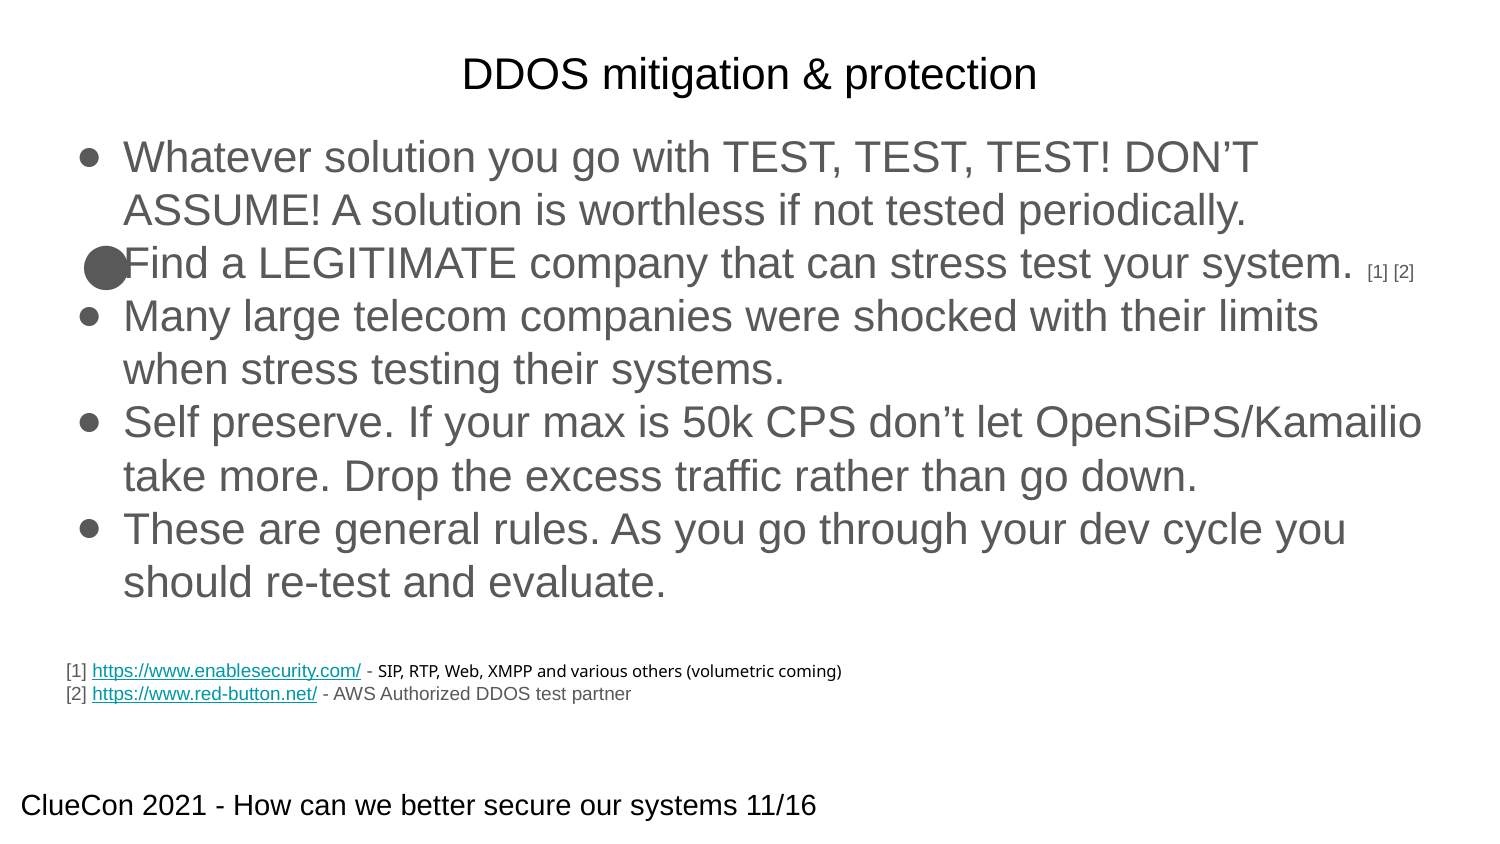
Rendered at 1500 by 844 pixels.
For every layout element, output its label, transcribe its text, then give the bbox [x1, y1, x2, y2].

subtitle Whatever solution you go with TEST, TEST, TEST! DON’T ASSUME! A solution is worthless if not tested periodically. Find a LEGITIMATE company that can stress test your system. [1] [2] Many large telecom companies were shocked with their limits when stress testing their systems. Self preserve. If your max is 50k CPS don’t let OpenSiPS/Kamailio take more. Drop the excess traffic rather than go down. These are general rules. As you go through your dev cycle you should re-test and evaluate. [1] https://www.enablesecurity.com/ - SIP, RTP, Web, XMPP and various others (volumetric coming) [2] https://www.red-button.net/ - AWS Authorized DDOS test partner [51, 113, 1449, 771]
text_box ClueCon 2021 - How can we better secure our systems 11/16 [5, 771, 1472, 837]
title DDOS mitigation & protection [51, 29, 1449, 113]
